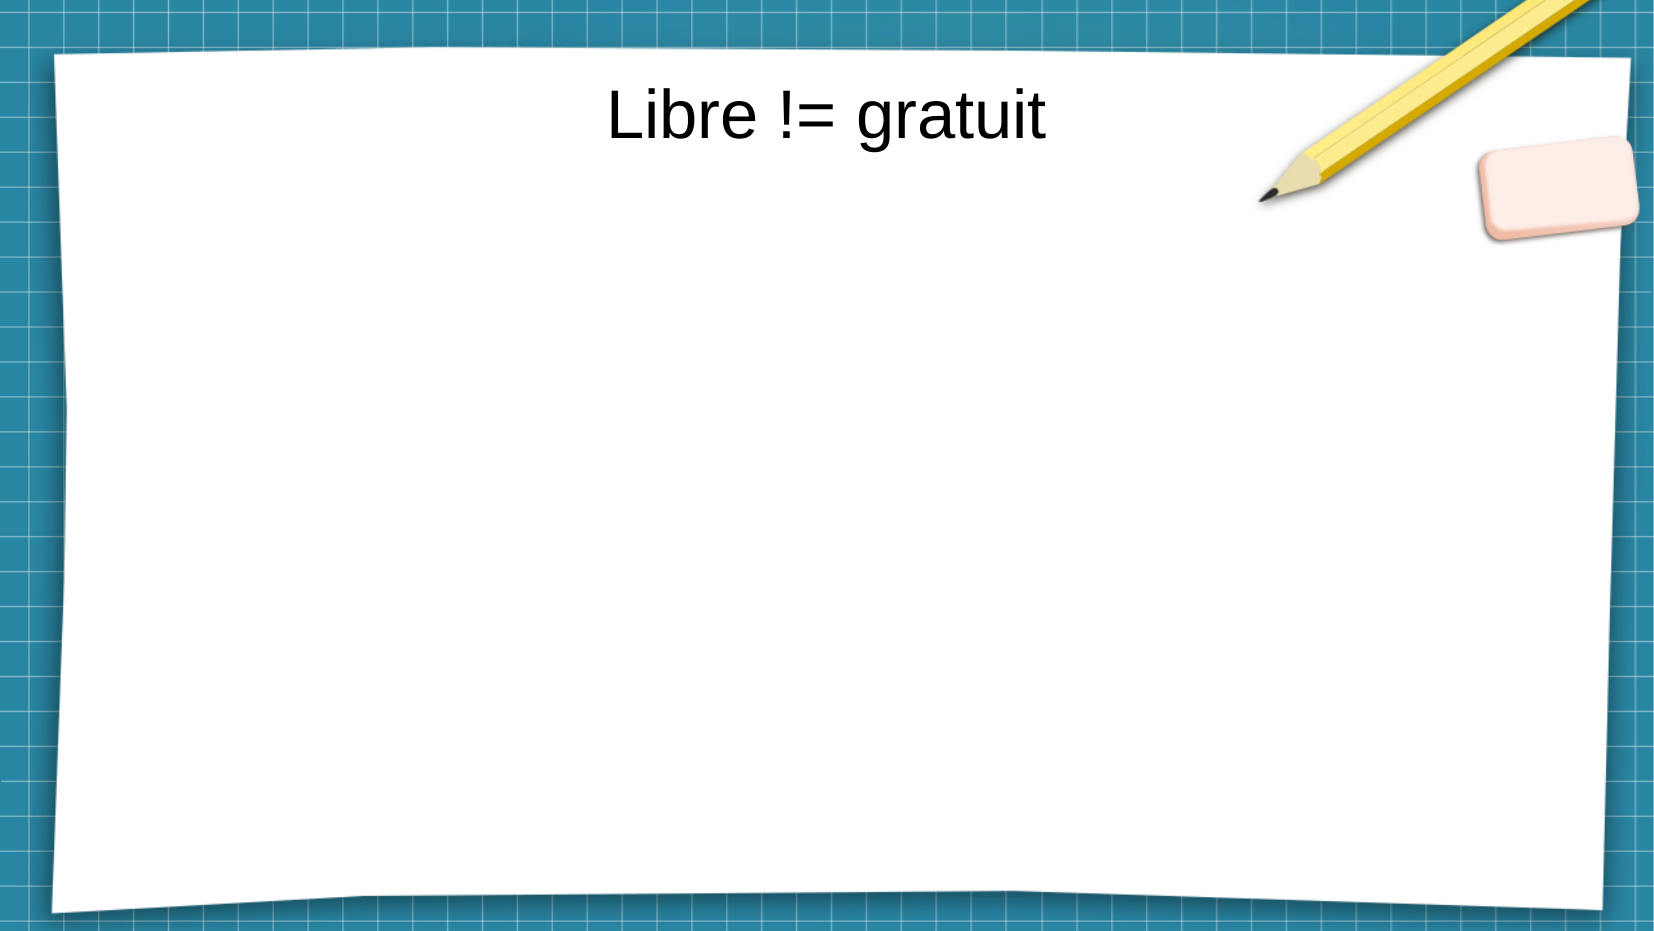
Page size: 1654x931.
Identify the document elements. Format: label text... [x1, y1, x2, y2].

picture [0, 0, 1654, 931]
title Libre != gratuit [82, 36, 1571, 193]
